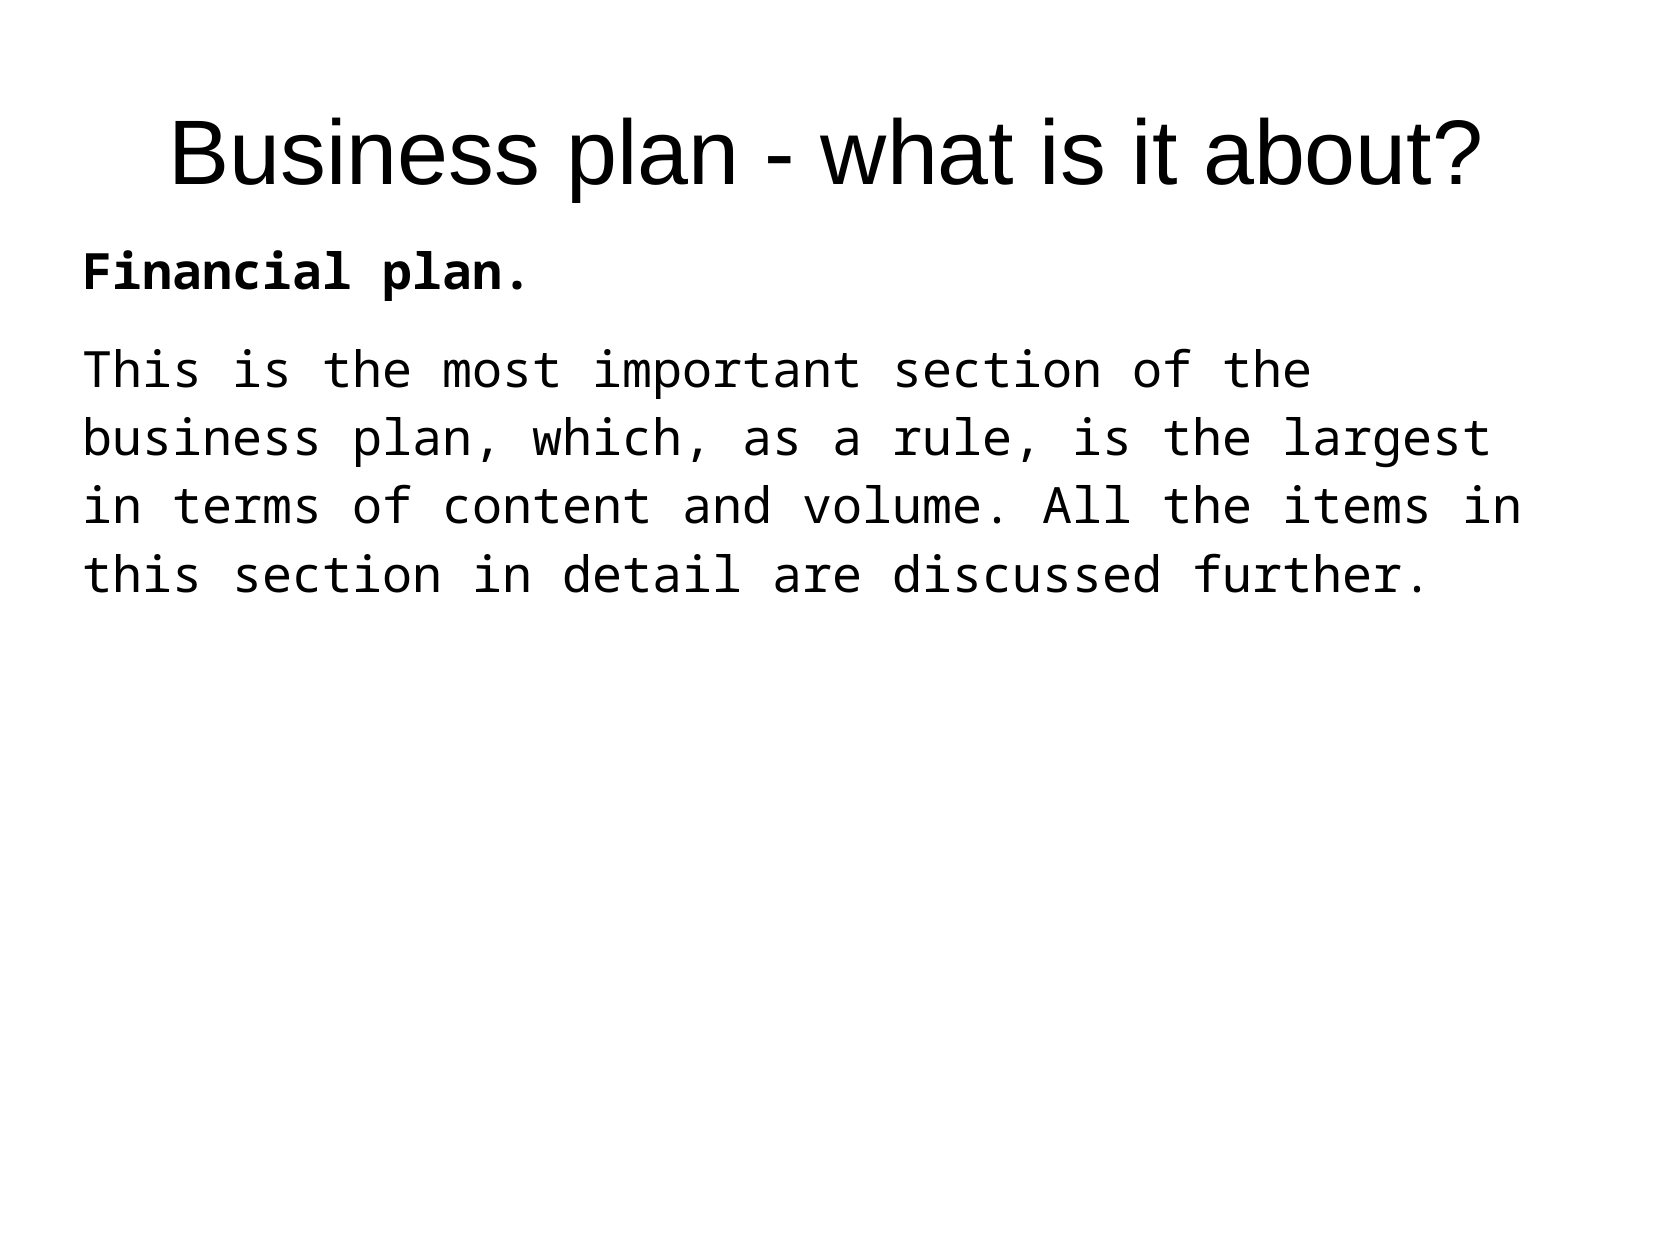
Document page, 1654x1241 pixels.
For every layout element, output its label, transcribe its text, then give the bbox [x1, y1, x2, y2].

list Financial plan. This is the most important section of the business plan, which, as a rule, is the largest in terms of content and volume. All the items in this section in detail are discussed further. [82, 236, 1571, 1123]
title Business plan - what is it about? [82, 49, 1571, 236]
